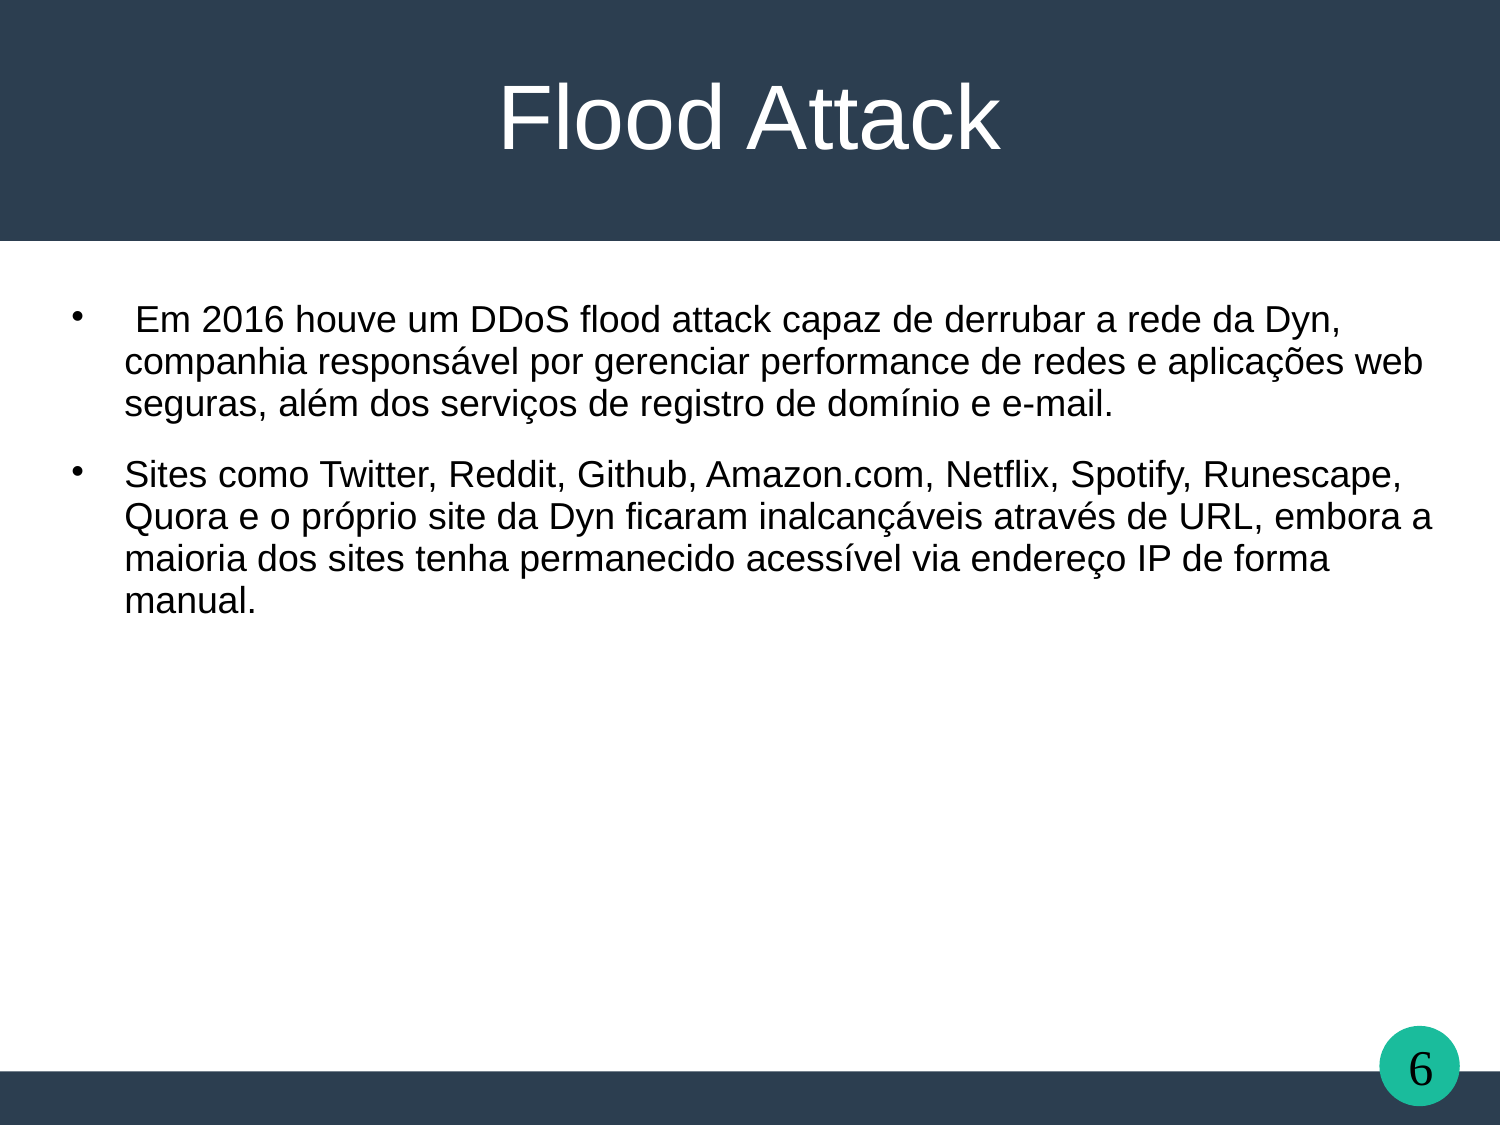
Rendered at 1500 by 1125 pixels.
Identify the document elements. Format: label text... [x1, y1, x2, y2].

text_box <número> [1393, 1027, 1500, 1103]
list Em 2016 houve um DDoS flood attack capaz de derrubar a rede da Dyn, companhia responsável por gerenciar performance de redes e aplicações web seguras, além dos serviços de registro de domínio e e-mail. Sites como Twitter, Reddit, Github, Amazon.com, Netflix, Spotify, Runescape, Quora e o próprio site da Dyn ficaram inalcançáveis através de URL, embora a maioria dos sites tenha permanecido acessível via endereço IP de forma manual. [53, 294, 1447, 1045]
title Flood Attack [53, 44, 1447, 188]
